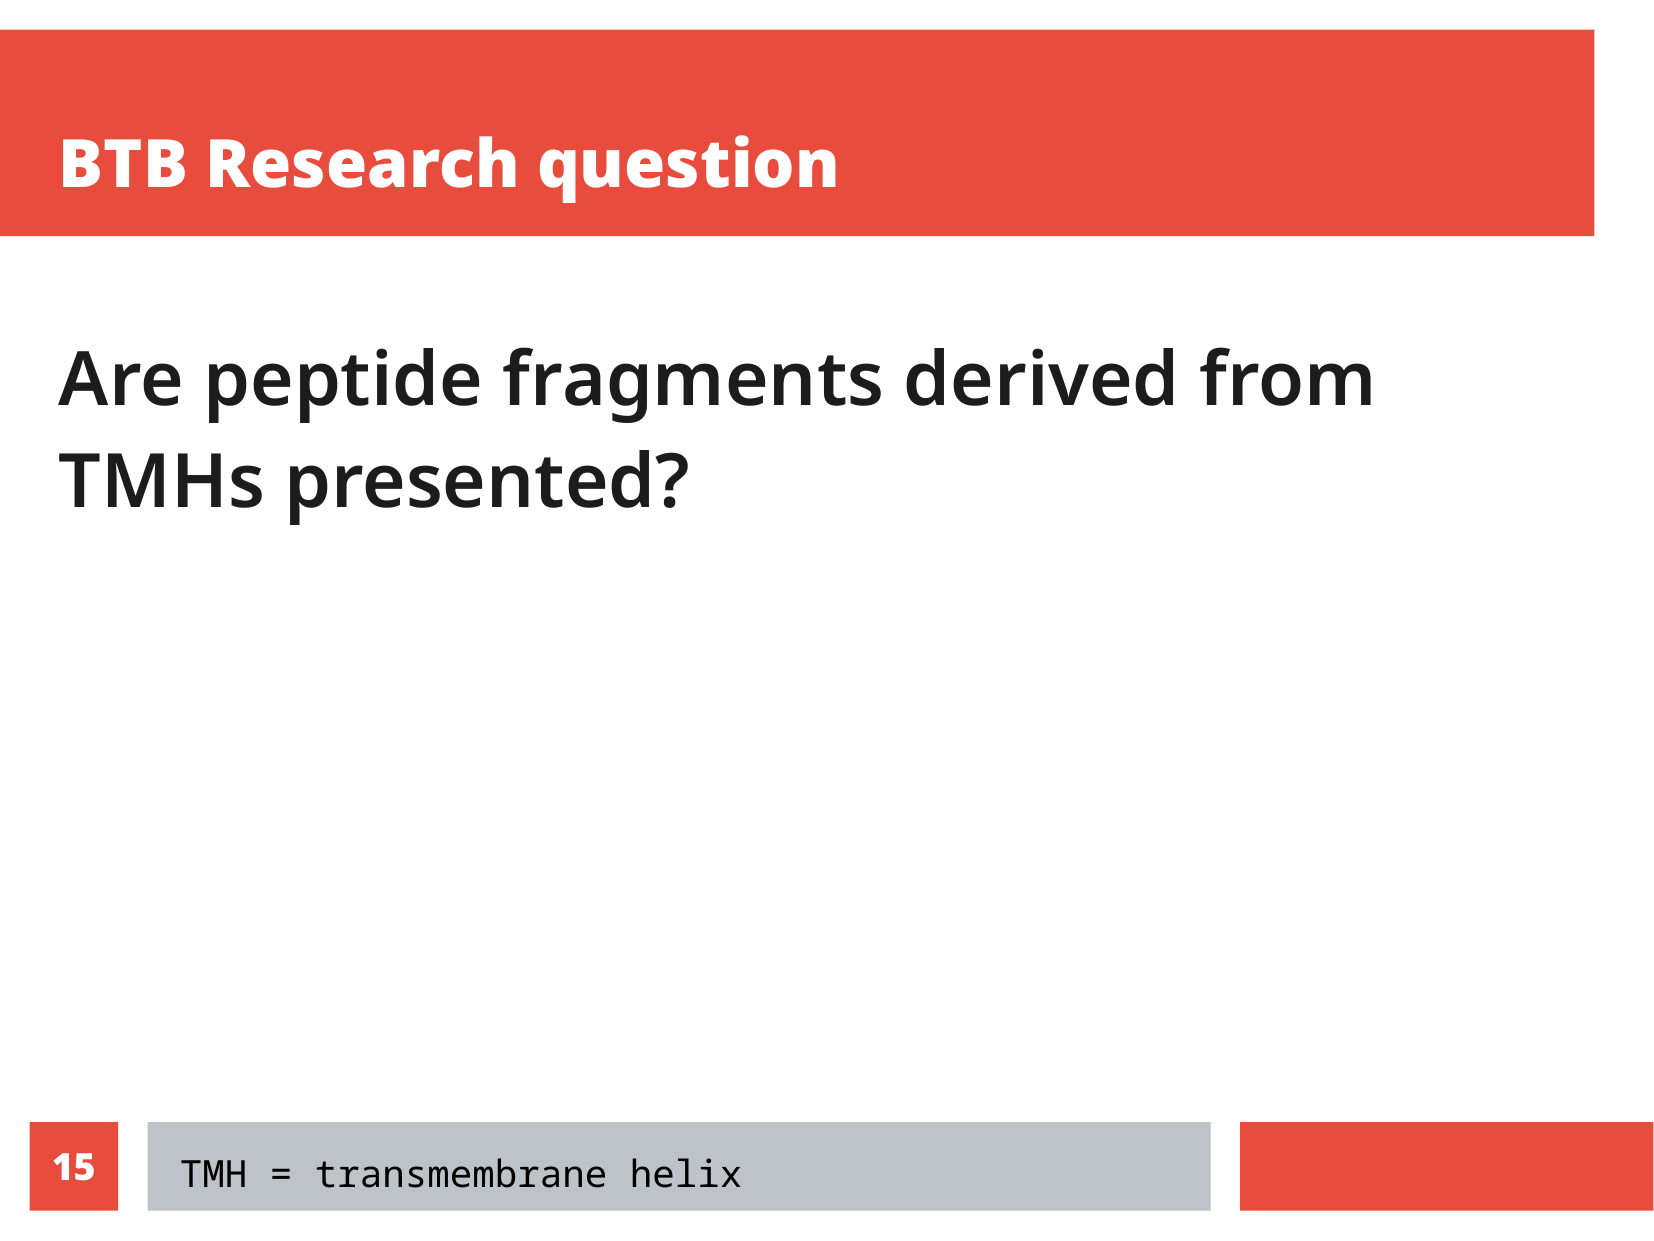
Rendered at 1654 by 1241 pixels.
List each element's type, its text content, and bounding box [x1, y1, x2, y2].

title BTB Research question [59, 59, 1595, 207]
text_box TMH = transmembrane helix [165, 1140, 738, 1199]
list Are peptide fragments derived from TMHs presented? [59, 324, 1565, 1093]
